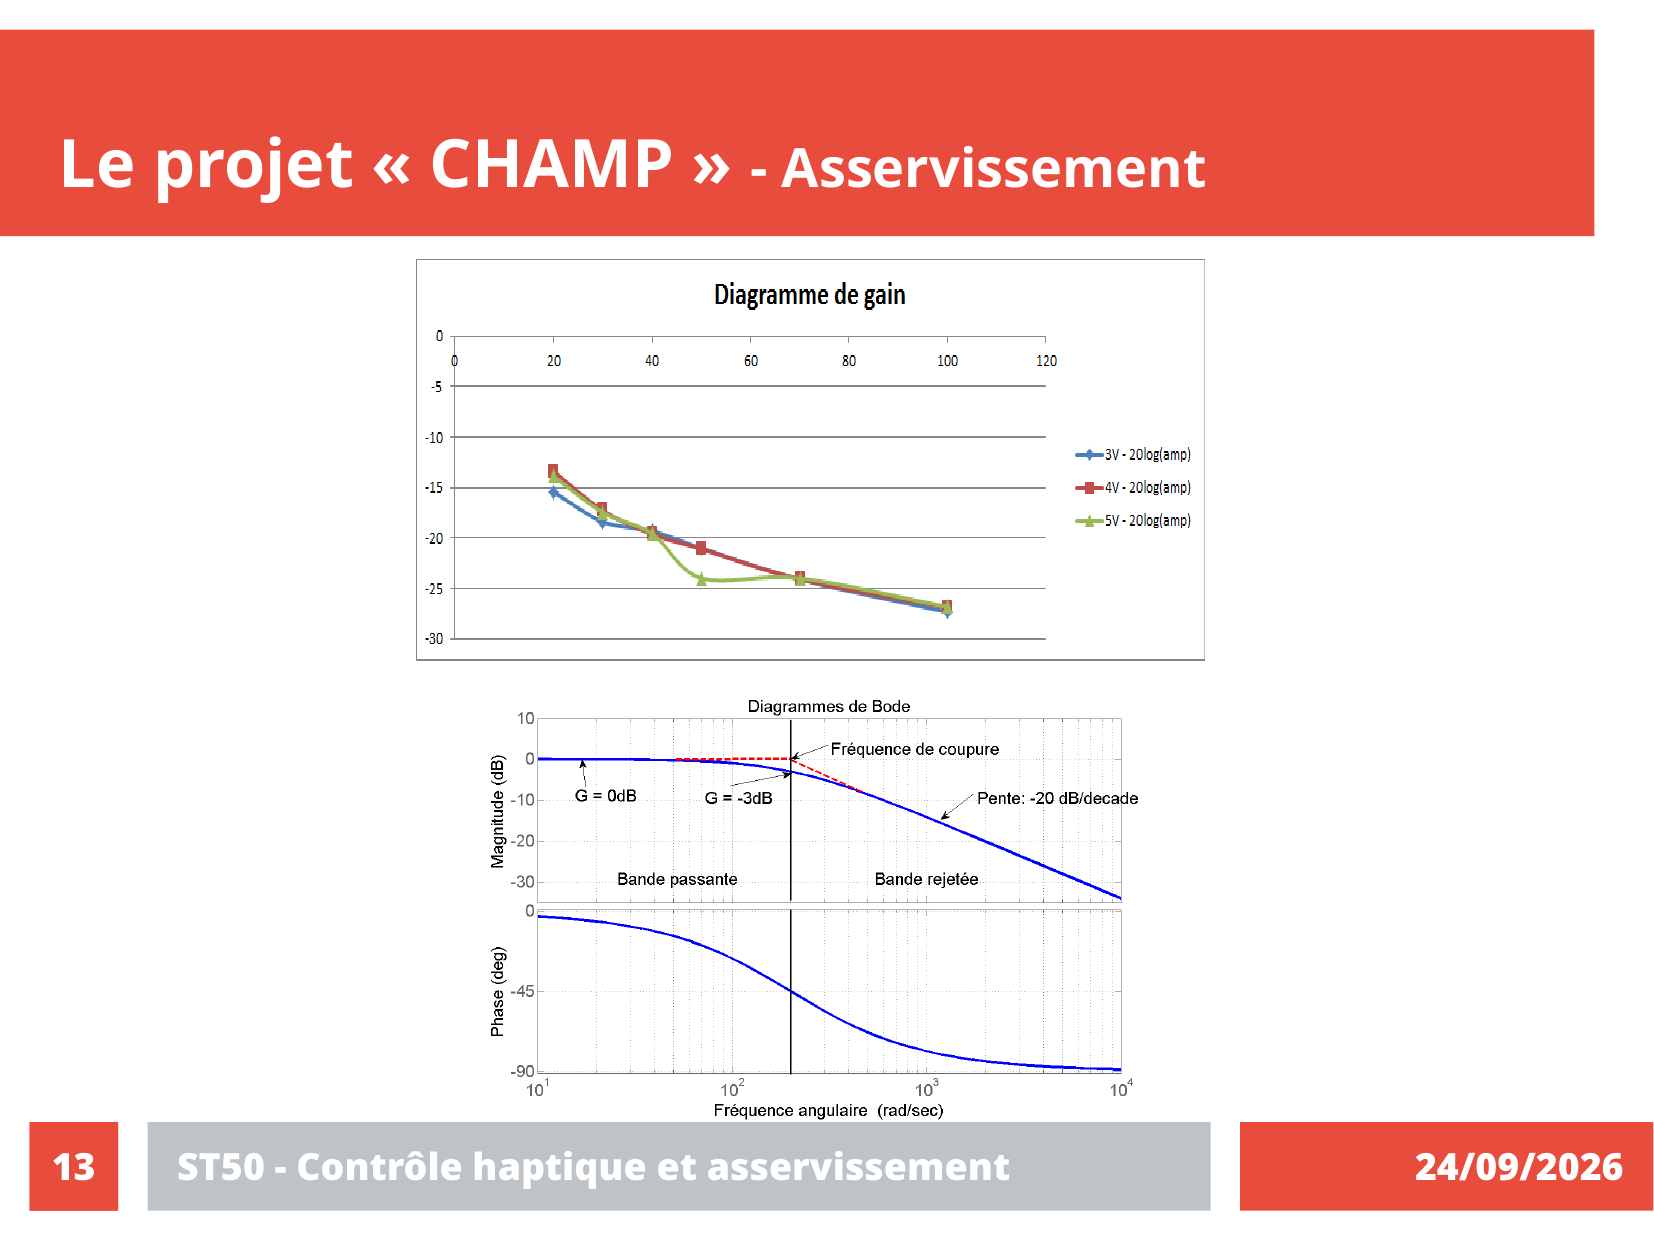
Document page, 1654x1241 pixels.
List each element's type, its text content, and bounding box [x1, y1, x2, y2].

title Le projet « CHAMP » - Asservissement [59, 59, 1595, 207]
picture [431, 673, 1193, 1122]
picture [416, 258, 1205, 661]
